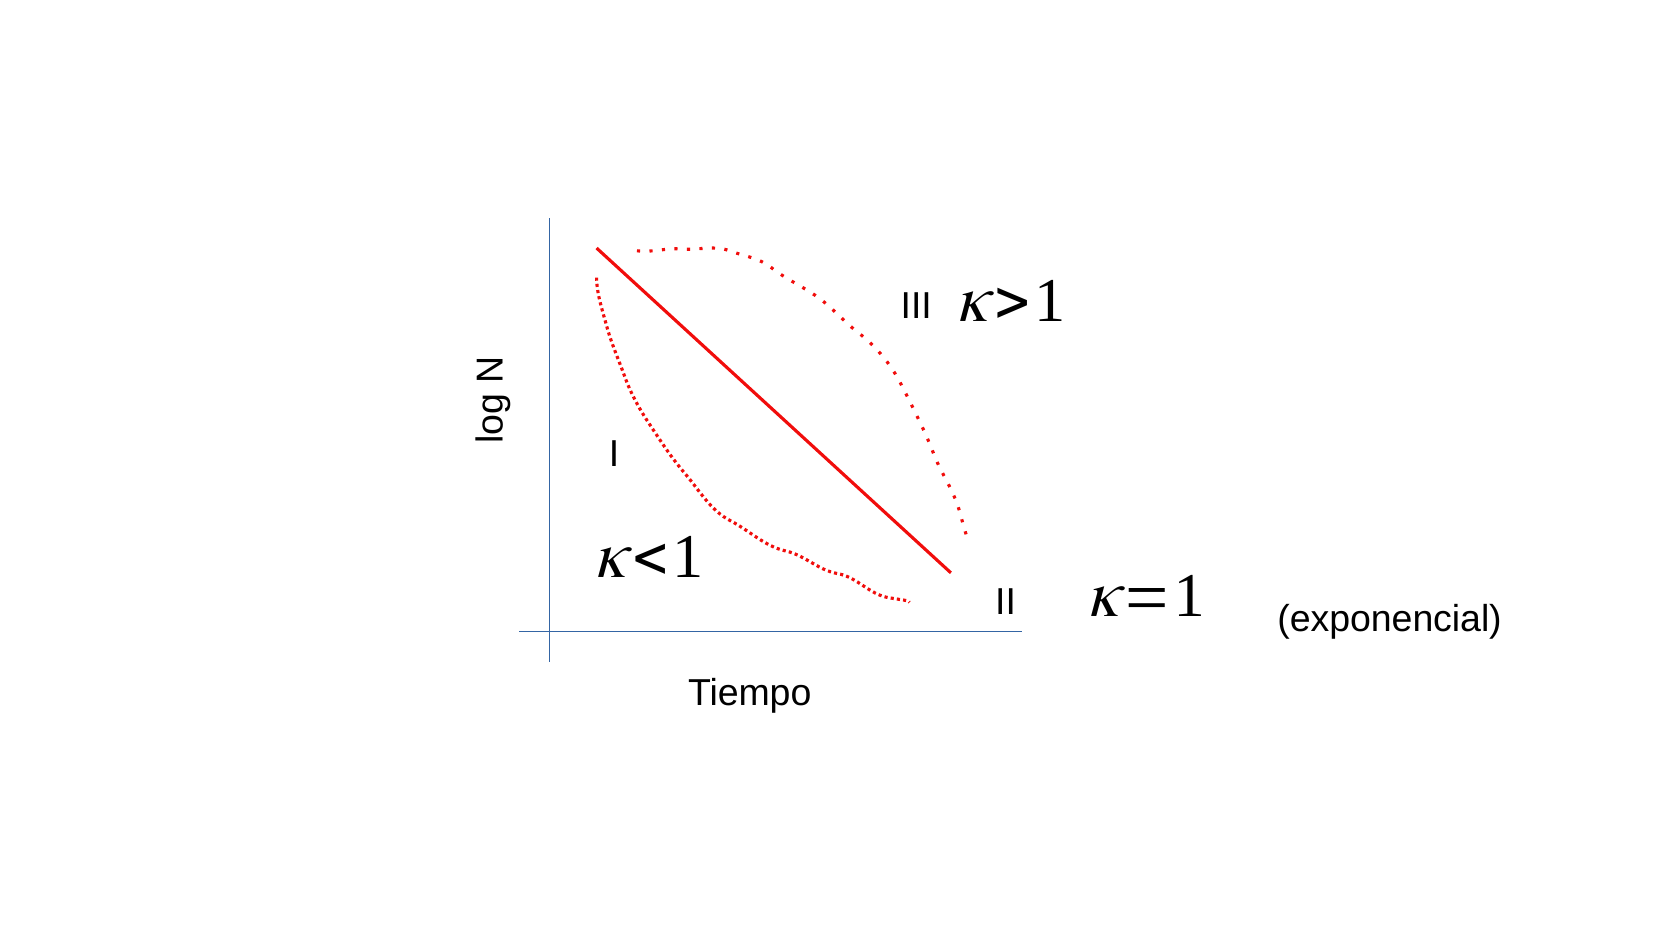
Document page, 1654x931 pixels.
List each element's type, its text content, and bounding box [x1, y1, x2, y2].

text_box log N [461, 341, 519, 459]
text_box III [885, 277, 946, 335]
text_box II [980, 572, 1032, 630]
chart [585, 521, 709, 591]
text_box (exponencial) [1262, 590, 1517, 648]
text_box I [594, 425, 635, 482]
chart [1077, 561, 1211, 631]
text_box Tiempo [673, 663, 827, 721]
chart [946, 265, 1071, 335]
